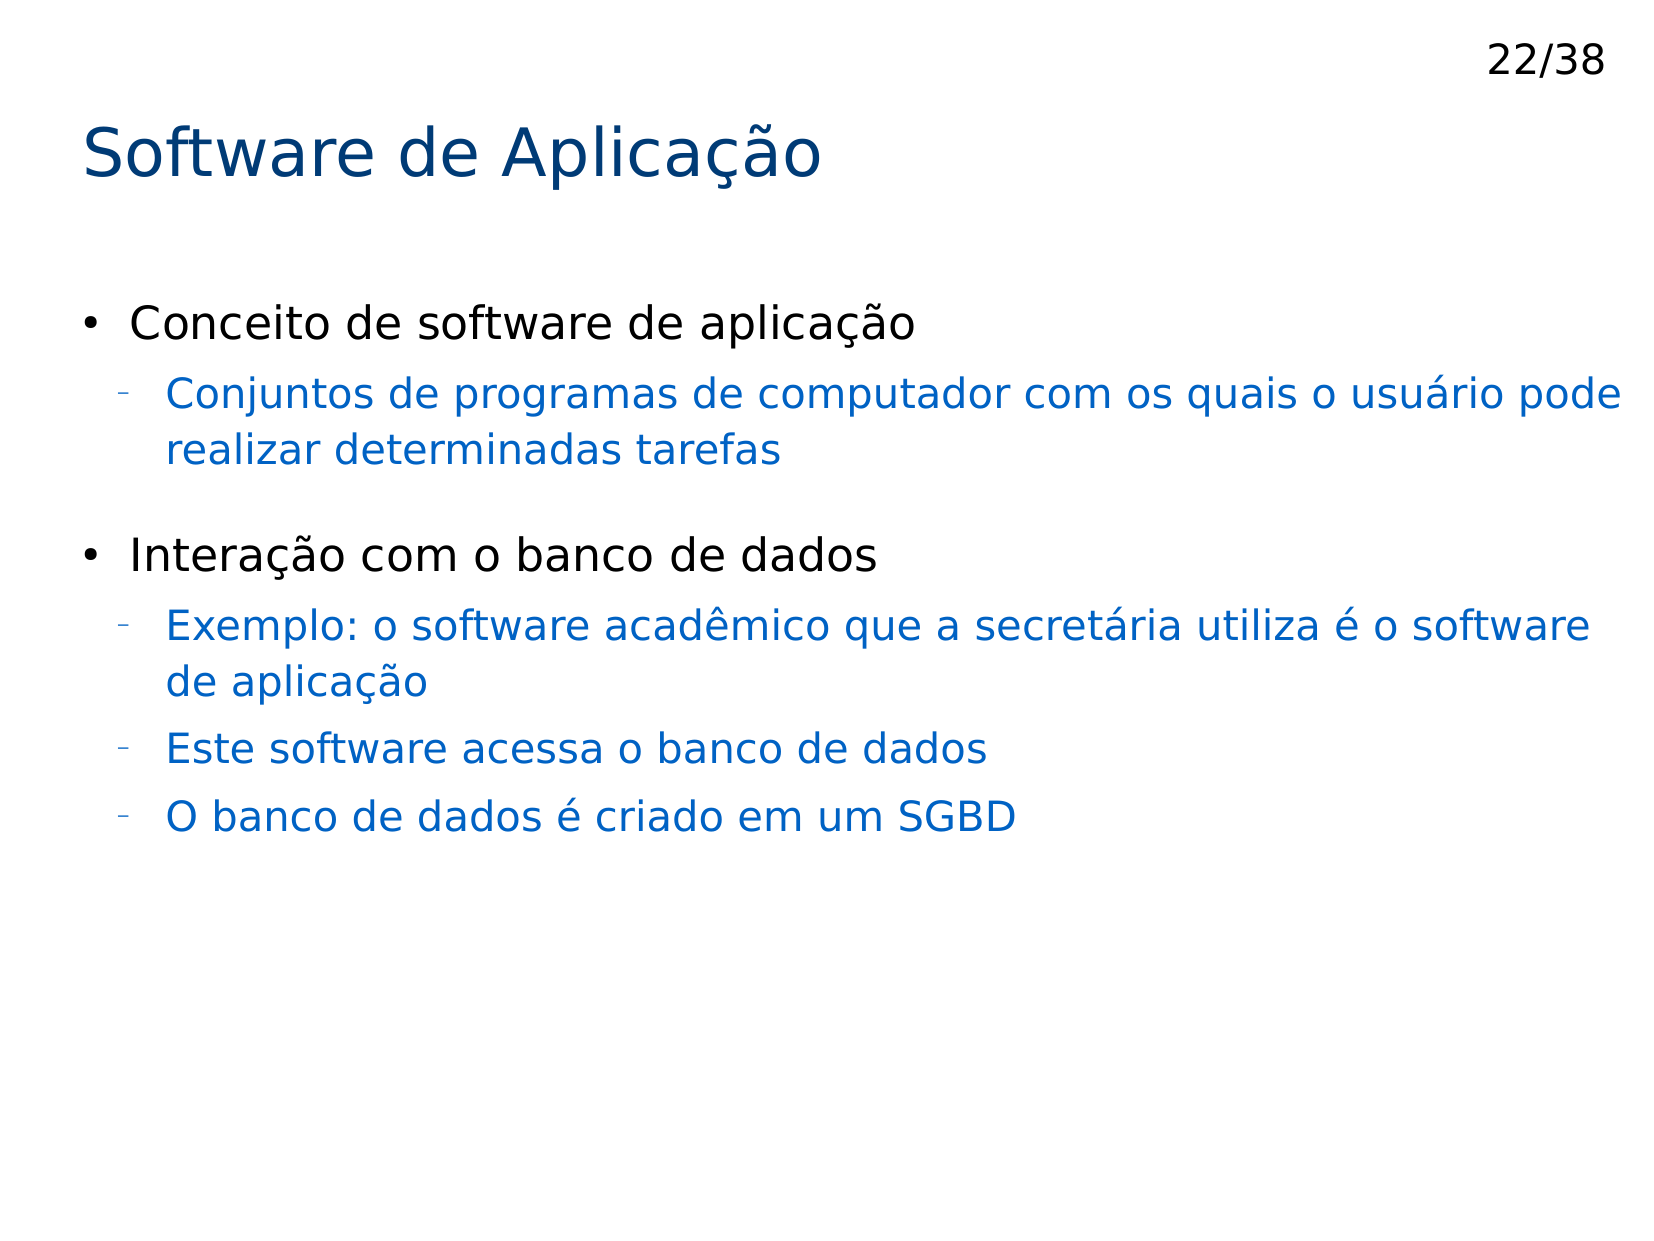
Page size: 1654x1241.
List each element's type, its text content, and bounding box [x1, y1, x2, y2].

title Software de Aplicação [82, 82, 1571, 224]
list Conceito de software de aplicação Conjuntos de programas de computador com os quais o usuário pode realizar determinadas tarefas Interação com o banco de dados Exemplo: o software acadêmico que a secretária utiliza é o software de aplicação Este software acessa o banco de dados O banco de dados é criado em um SGBD [82, 289, 1626, 1220]
